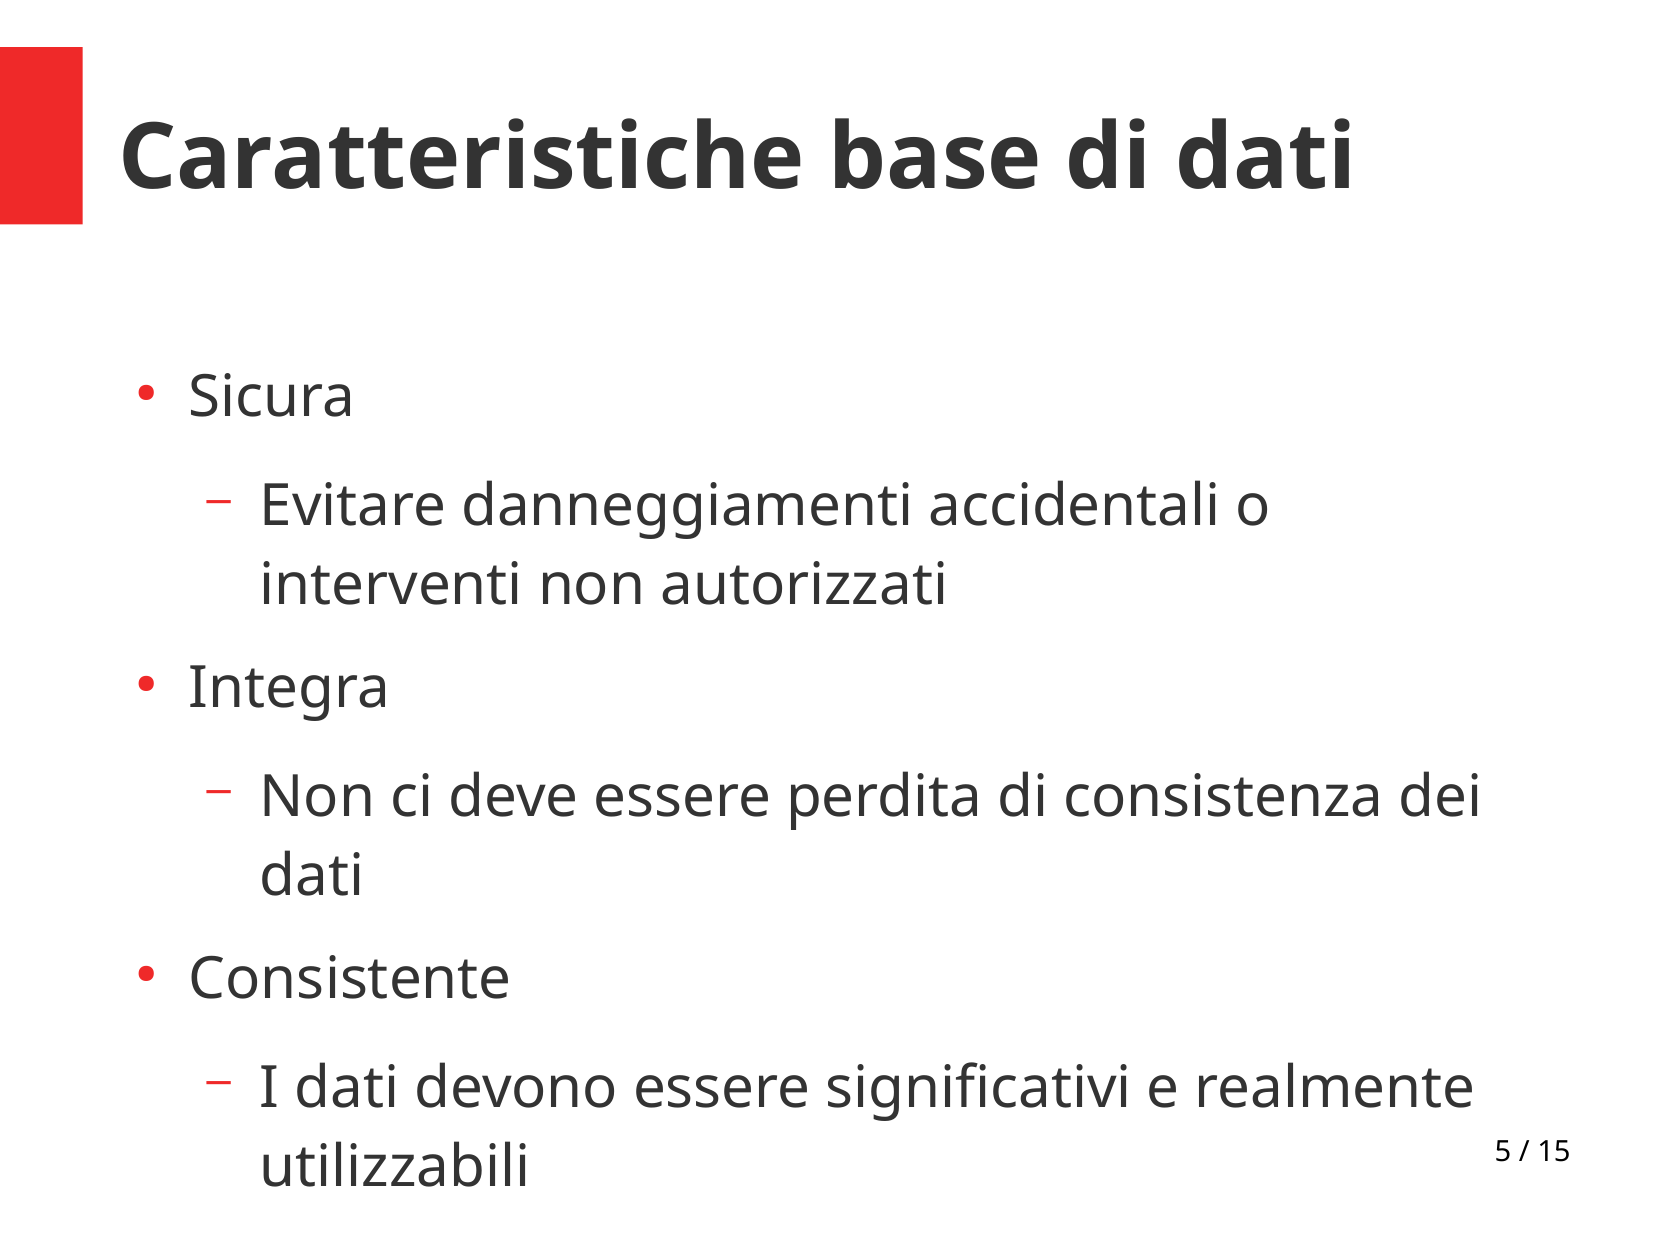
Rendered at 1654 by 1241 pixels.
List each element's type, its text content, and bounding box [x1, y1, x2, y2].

list Sicura Evitare danneggiamenti accidentali o interventi non autorizzati Integra Non ci deve essere perdita di consistenza dei dati Consistente I dati devono essere significativi e realmente utilizzabili [118, 354, 1536, 1074]
title Caratteristiche base di dati [118, 49, 1571, 257]
